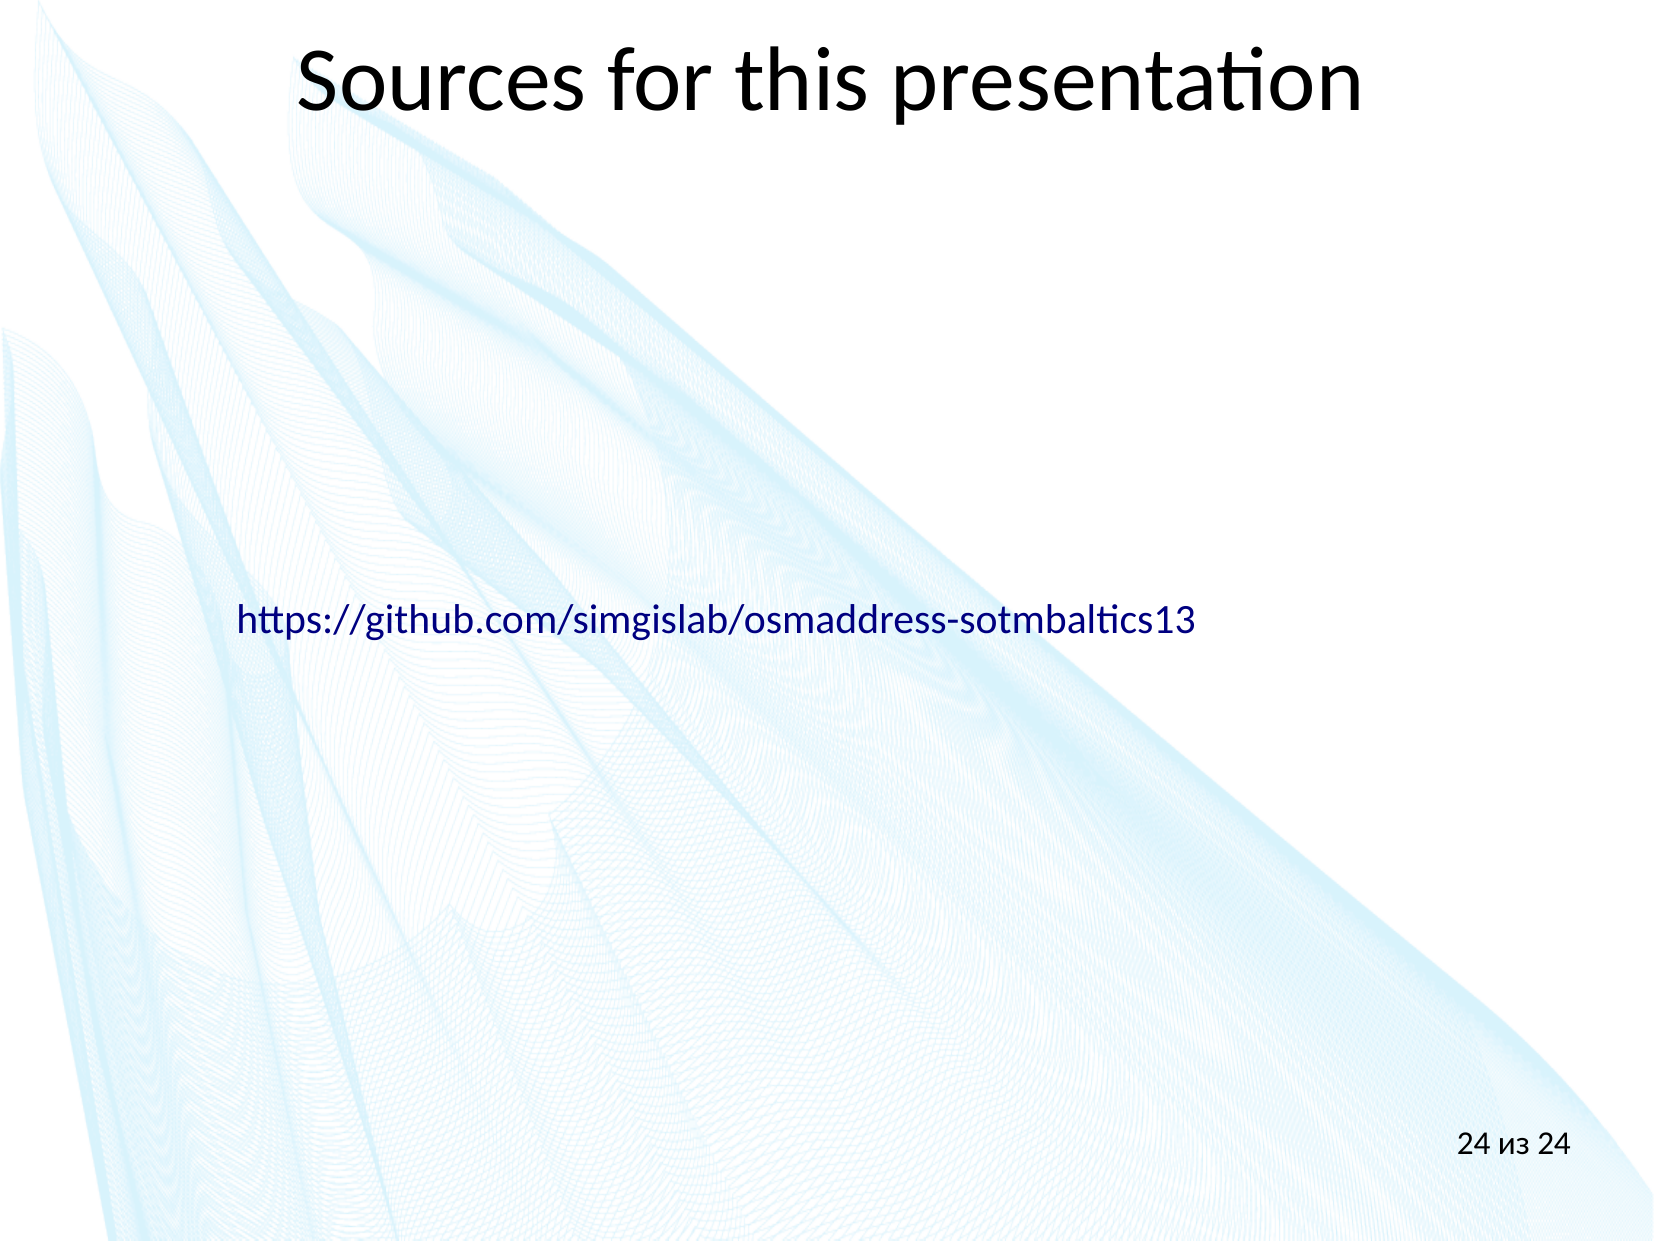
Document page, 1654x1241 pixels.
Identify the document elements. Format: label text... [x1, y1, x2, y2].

picture [0, 0, 1654, 1241]
title Sources for this presentation [0, 0, 1648, 192]
list https://github.com/simgislab/osmaddress-sotmbaltics13 [165, 602, 1465, 1229]
